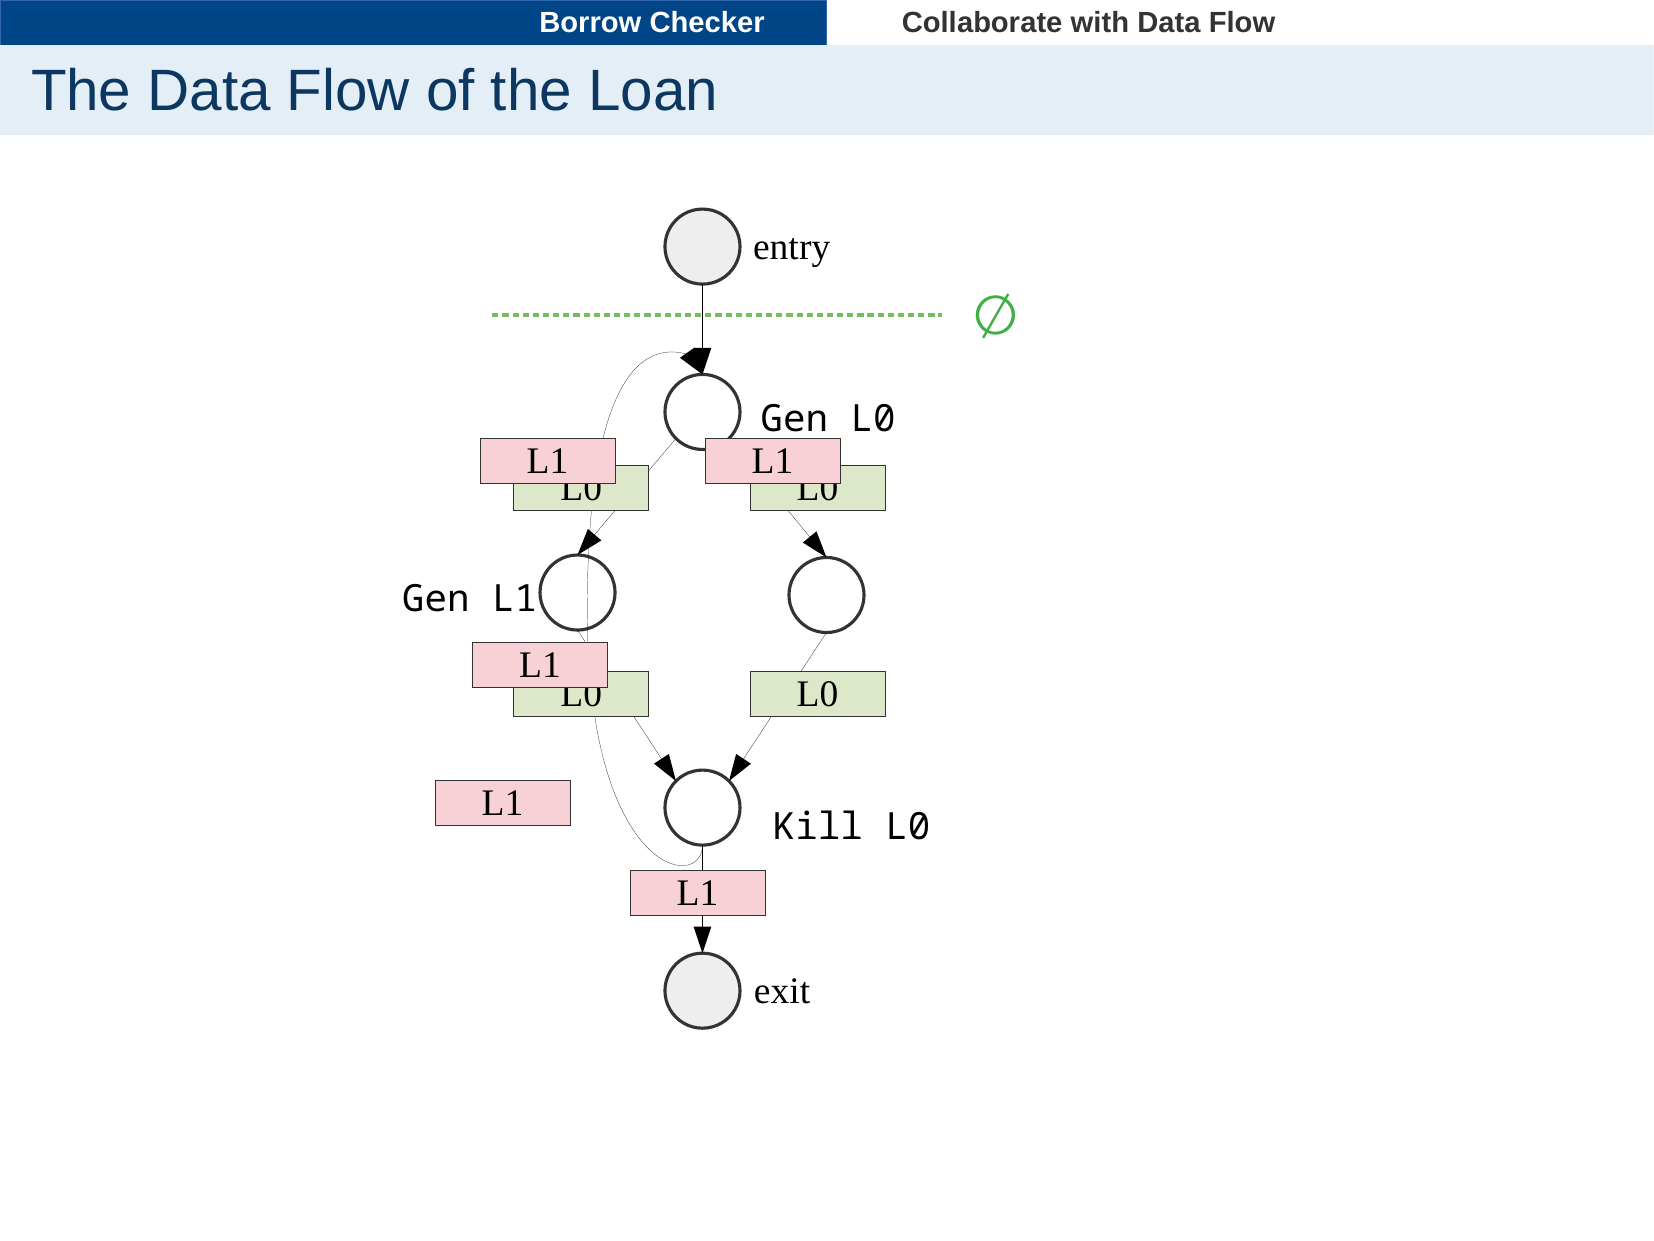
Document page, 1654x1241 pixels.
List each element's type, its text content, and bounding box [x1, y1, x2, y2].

text_box L0 [588, 688, 597, 705]
text_box [664, 374, 741, 450]
text_box L1 [705, 438, 841, 484]
title Collaborate with Data Flow [826, 0, 1654, 45]
text_box L0 [588, 484, 597, 499]
text_box [587, 556, 602, 564]
text_box [586, 623, 600, 629]
text_box L1 [435, 780, 571, 826]
text_box L1 [480, 438, 616, 484]
text_box Gen L1 [387, 564, 608, 623]
text_box L0 [750, 671, 886, 717]
text_box L0 [513, 671, 649, 717]
title Borrow Checker [0, 0, 766, 45]
text_box L1 [630, 870, 766, 916]
text_box [664, 770, 741, 846]
text_box [788, 557, 865, 633]
text_box entry [664, 209, 741, 285]
text_box [555, 623, 585, 631]
text_box ∅ [960, 267, 1201, 360]
text_box [553, 555, 586, 564]
text_box L0 [824, 484, 833, 499]
text_box L1 [472, 642, 608, 688]
text_box The Data Flow of the Loan [0, 45, 1654, 136]
text_box L0 [513, 465, 649, 511]
text_box Gen L0 [745, 384, 966, 443]
text_box [608, 570, 616, 615]
text_box L0 [750, 465, 886, 511]
text_box exit [664, 953, 741, 1029]
text_box Kill L0 [758, 791, 979, 851]
